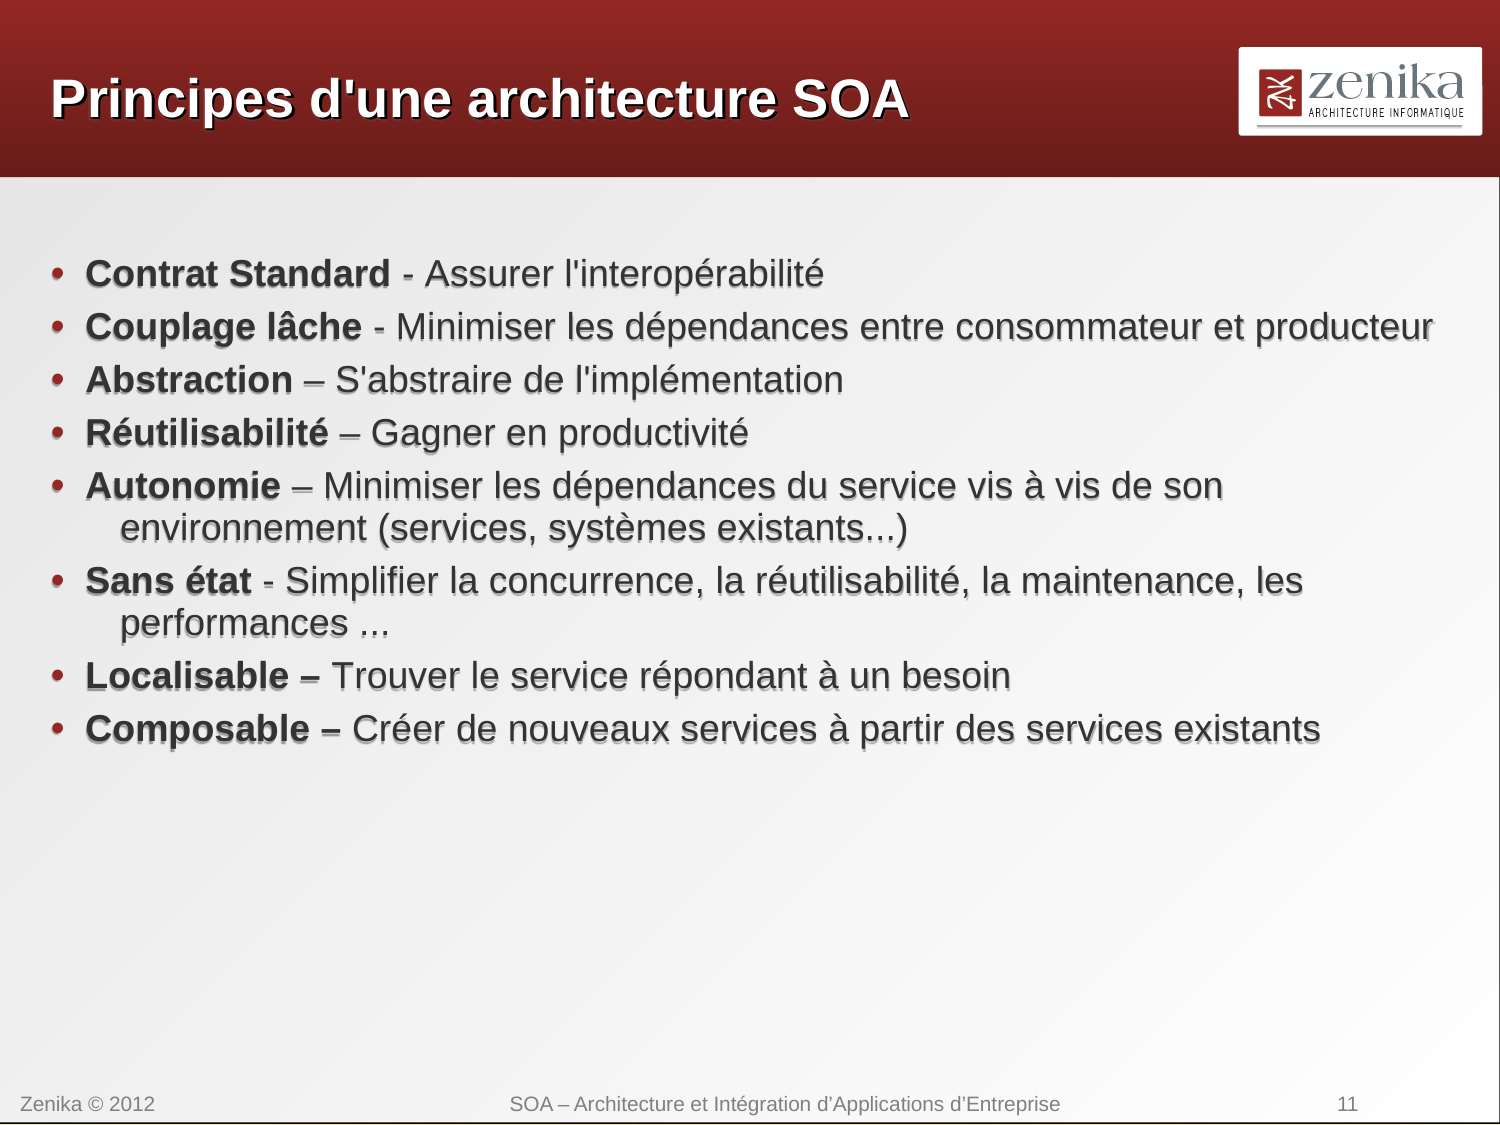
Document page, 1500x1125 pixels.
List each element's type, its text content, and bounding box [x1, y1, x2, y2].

list Contrat Standard - Assurer l'interopérabilité Couplage lâche - Minimiser les dépendances entre consommateur et producteur Abstraction – S'abstraire de l'implémentation Réutilisabilité – Gagner en productivité Autonomie – Minimiser les dépendances du service vis à vis de son environnement (services, systèmes existants...) Sans état - Simplifier la concurrence, la réutilisabilité, la maintenance, les performances ... Localisable – Trouver le service répondant à un besoin Composable – Créer de nouveaux services à partir des services existants [50, 249, 1435, 1064]
title Principes d'une architecture SOA [50, 22, 1206, 172]
